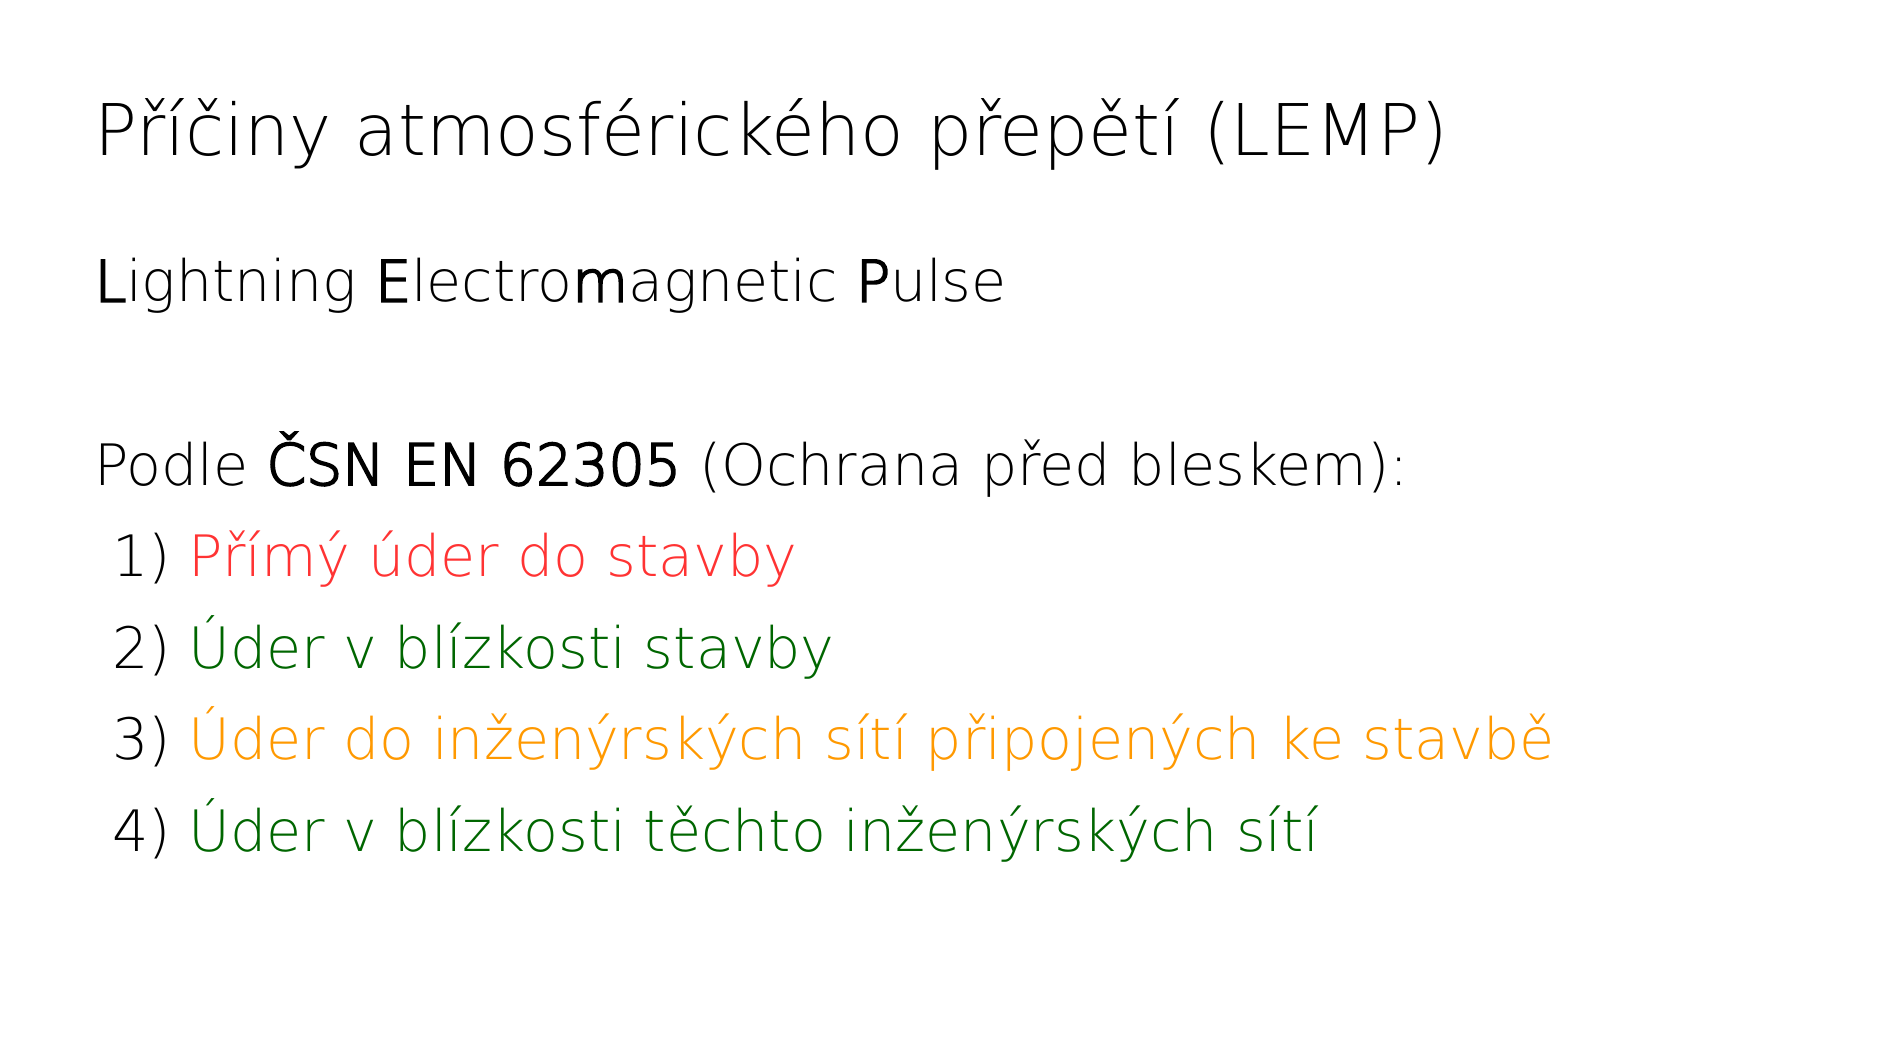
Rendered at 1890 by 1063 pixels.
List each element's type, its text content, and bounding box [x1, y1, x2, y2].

title Příčiny atmosférického přepětí (LEMP) [94, 42, 1796, 220]
list Lightning Electromagnetic Pulse Podle ČSN EN 62305 (Ochrana před bleskem): Přímý úder do stavby Úder v blízkosti stavby Úder do inženýrských sítí připojených ke stavbě Úder v blízkosti těchto inženýrských sítí [94, 248, 1796, 1063]
